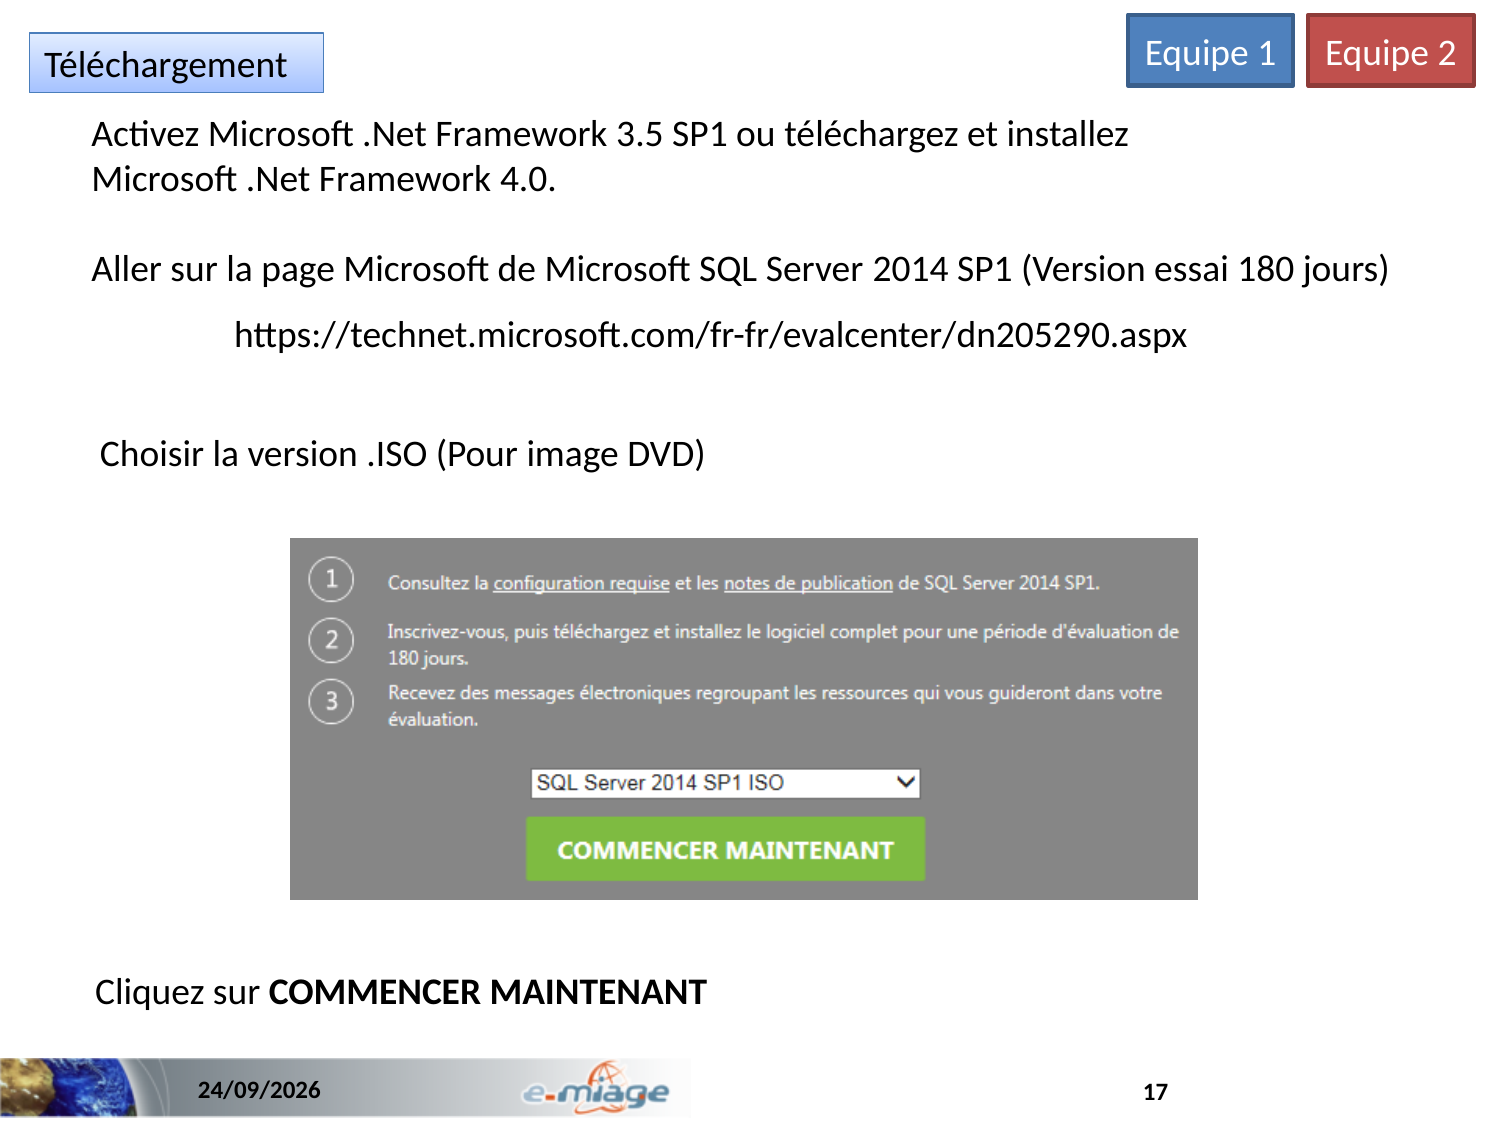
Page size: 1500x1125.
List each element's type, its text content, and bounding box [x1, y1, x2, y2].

text_box Choisir la version .ISO (Pour image DVD) [85, 421, 722, 482]
text_box Equipe 2 [1308, 14, 1474, 86]
text_box Téléchargement [29, 32, 324, 93]
text_box Activez Microsoft .Net Framework 3.5 SP1 ou téléchargez et installez Microsoft .Net Framework 4.0. Aller sur la page Microsoft de Microsoft SQL Server 2014 SP1 (Version essai 180 jours) [76, 101, 1412, 297]
text_box Equipe 1 [1127, 14, 1294, 86]
text_box Cliquez sur COMMENCER MAINTENANT [80, 959, 723, 1020]
text_box https://technet.microsoft.com/fr-fr/evalcenter/dn205290.aspx [219, 302, 1303, 363]
picture [290, 538, 1198, 900]
picture [0, 1058, 691, 1118]
